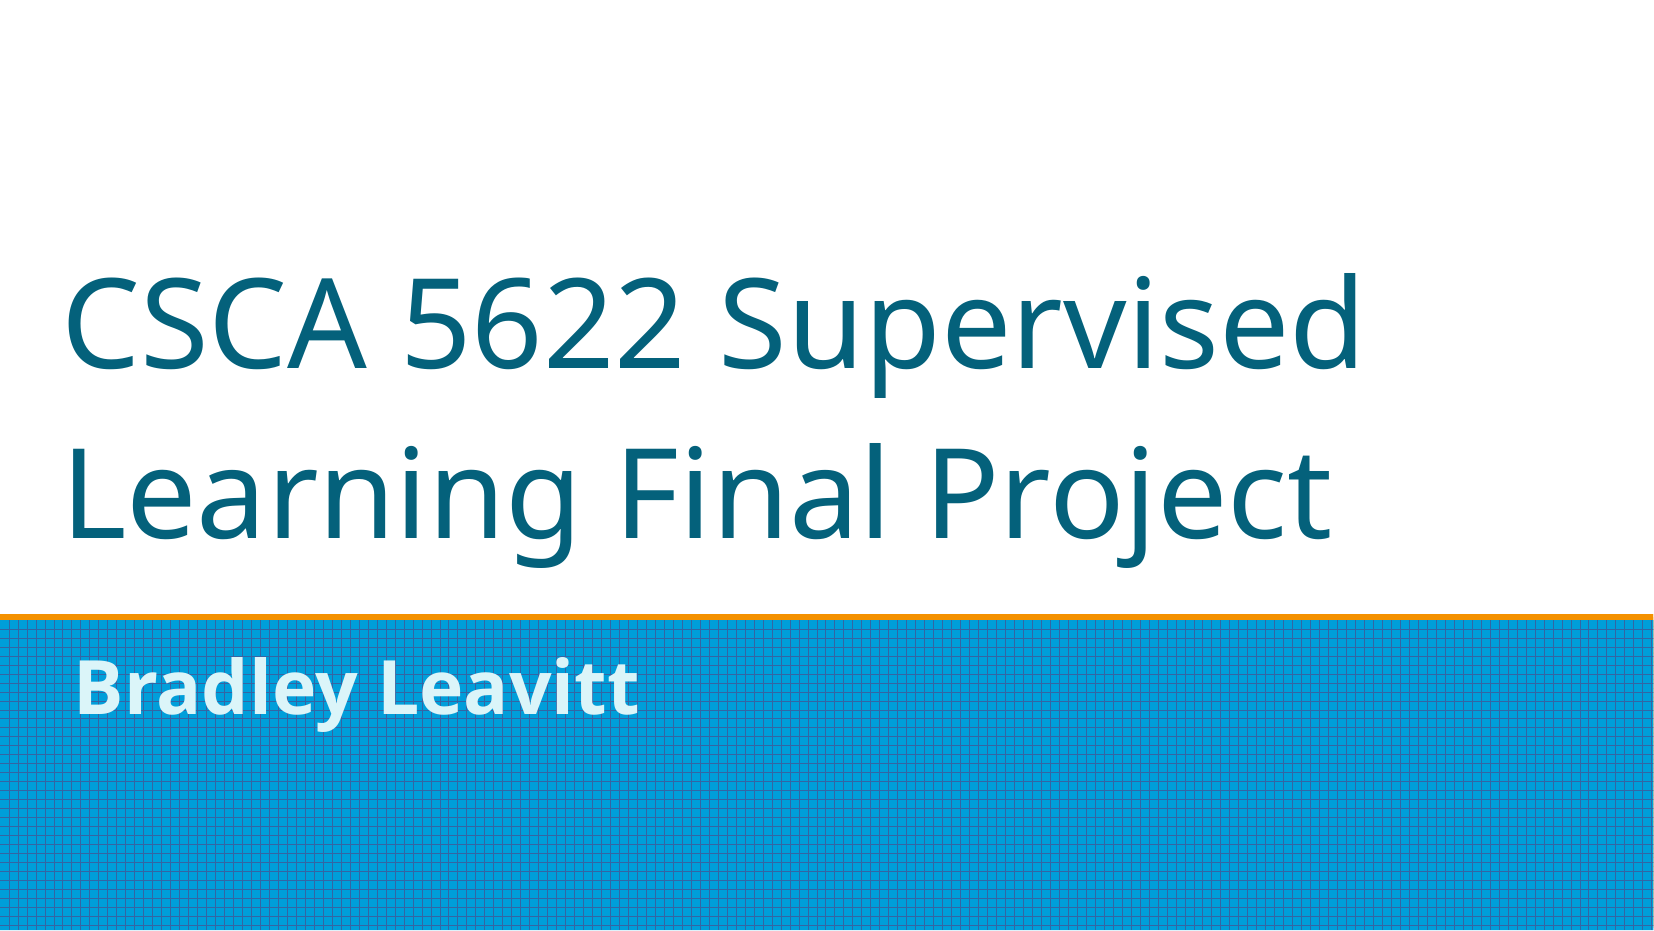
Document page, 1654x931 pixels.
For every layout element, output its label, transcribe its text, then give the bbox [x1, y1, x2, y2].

subtitle Bradley Leavitt [73, 634, 1551, 827]
title CSCA 5622 Supervised Learning Final Project [61, 44, 1538, 576]
